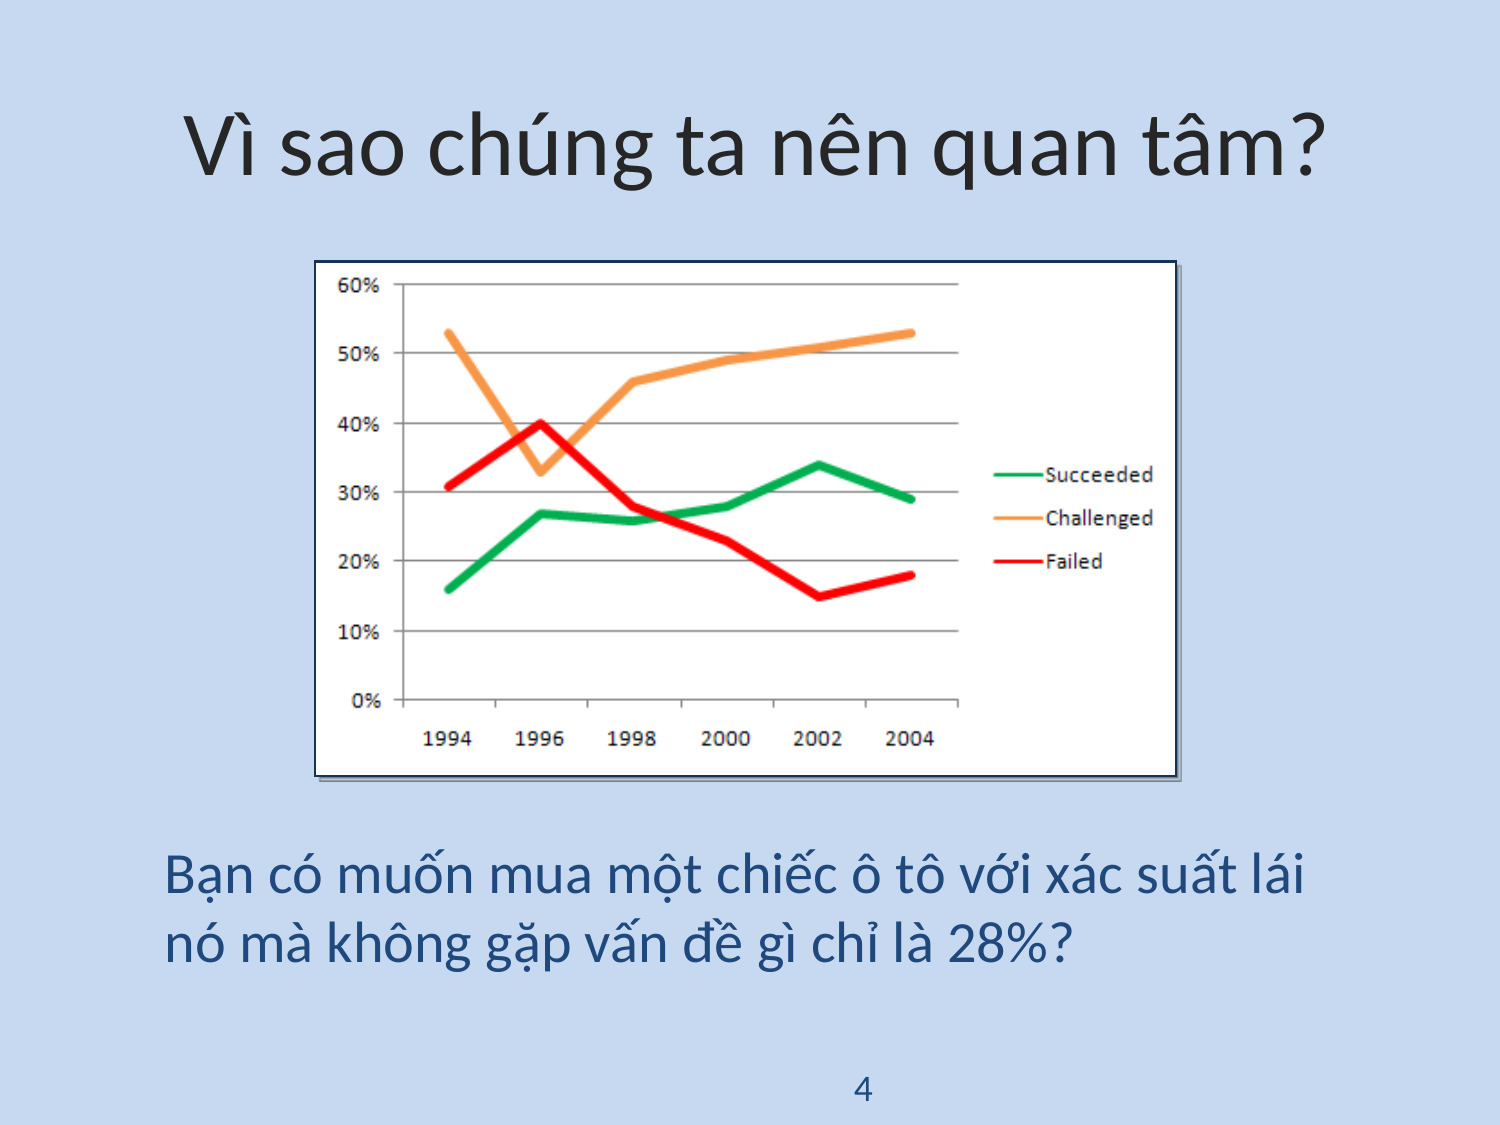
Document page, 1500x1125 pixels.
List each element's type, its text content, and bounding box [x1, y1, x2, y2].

title Vì sao chúng ta nên quan tâm? [60, 45, 1456, 233]
text_box Bạn có muốn mua một chiếc ô tô với xác suất lái nó mà không gặp vấn đề gì chỉ là 28%? [150, 827, 1351, 983]
picture [316, 262, 1176, 775]
